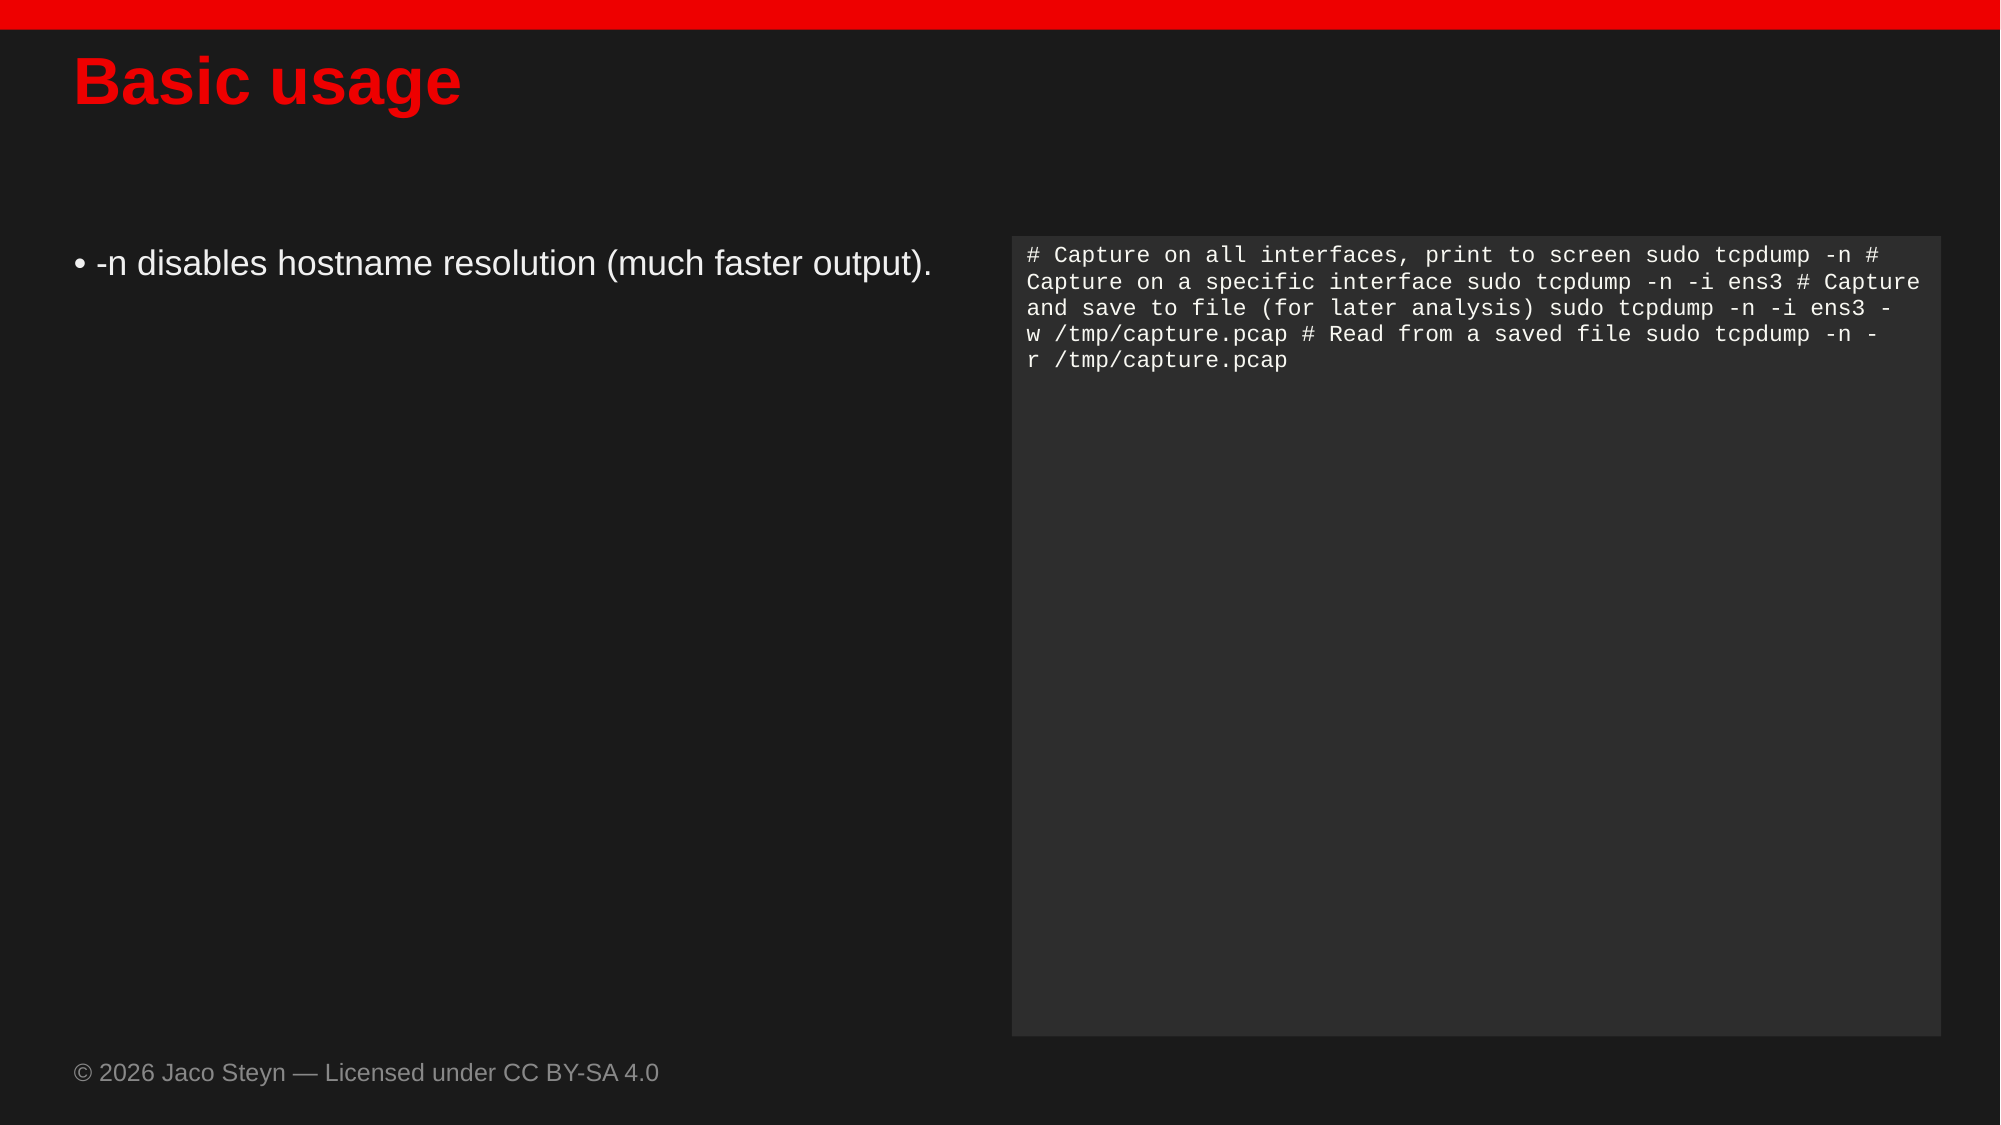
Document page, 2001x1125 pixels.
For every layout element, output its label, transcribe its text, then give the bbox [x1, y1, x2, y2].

text_box • -n disables hostname resolution (much faster output). [59, 236, 989, 1037]
text_box © 2026 Jaco Steyn — Licensed under CC BY-SA 4.0 [59, 1051, 1942, 1093]
text_box Basic usage [59, 36, 1942, 208]
text_box [0, 0, 2001, 30]
text_box # Capture on all interfaces, print to screen sudo tcpdump -n # Capture on a specific interface sudo tcpdump -n -i ens3 # Capture and save to file (for later analysis) sudo tcpdump -n -i ens3 -w /tmp/capture.pcap # Read from a saved file sudo tcpdump -n -r /tmp/capture.pcap [1011, 236, 1942, 1037]
